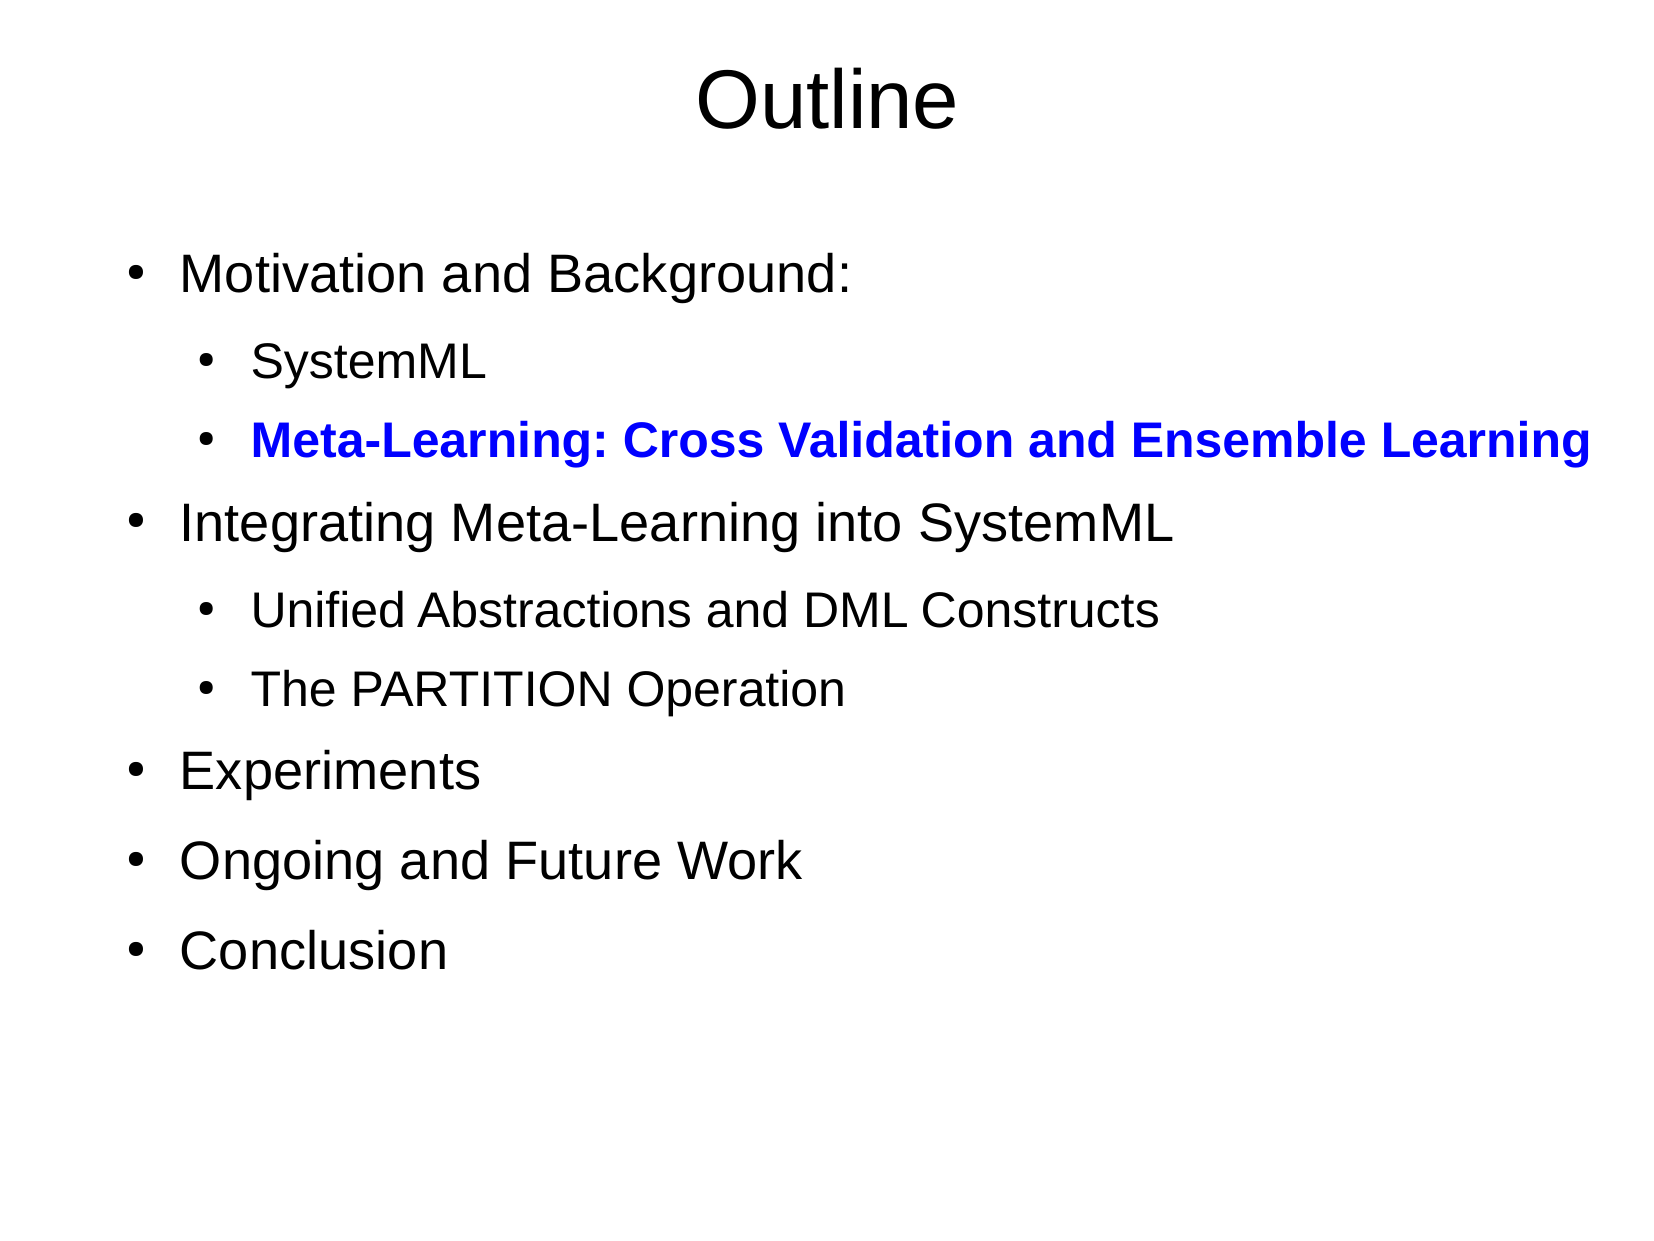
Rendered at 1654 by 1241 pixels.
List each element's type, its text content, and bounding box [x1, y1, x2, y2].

list Motivation and Background: SystemML Meta-Learning: Cross Validation and Ensemble Learning Integrating Meta-Learning into SystemML Unified Abstractions and DML Constructs The PARTITION Operation Experiments Ongoing and Future Work Conclusion [108, 243, 1621, 1062]
title Outline [83, 49, 1572, 151]
